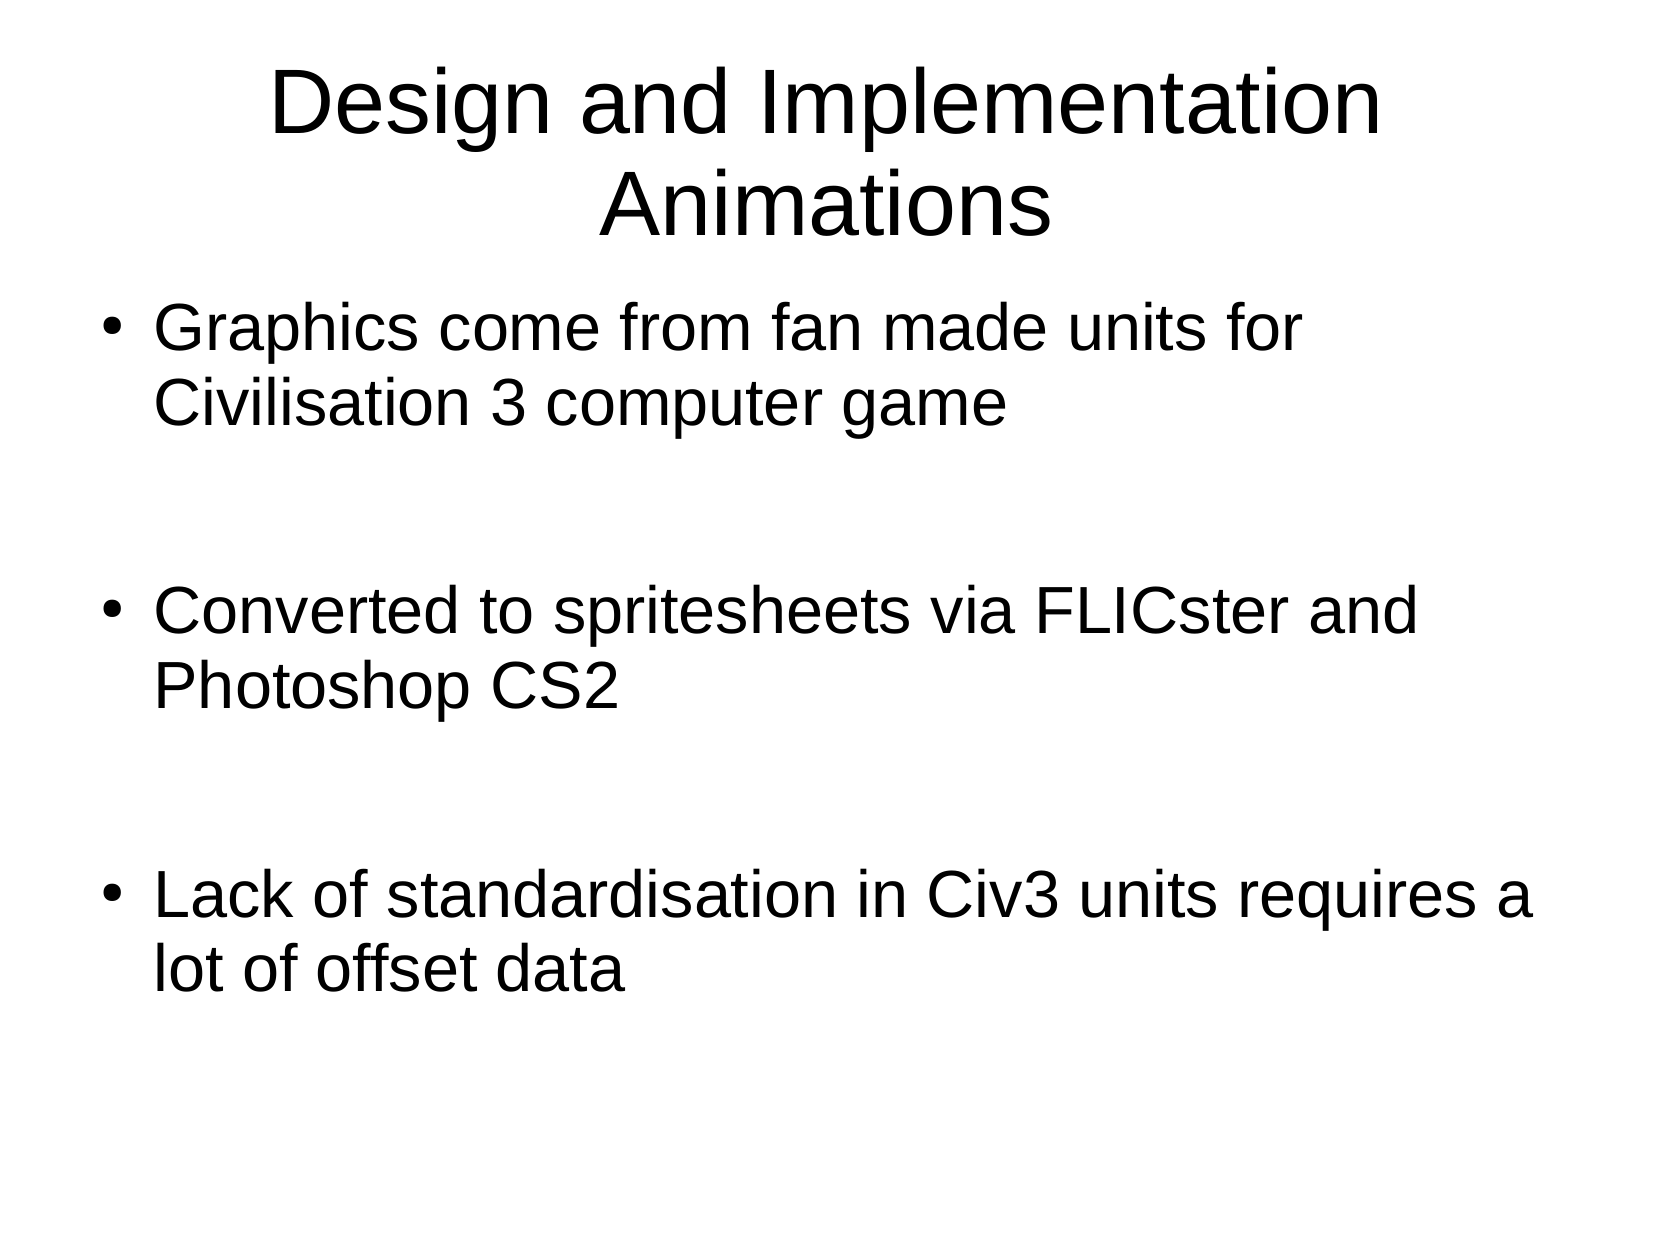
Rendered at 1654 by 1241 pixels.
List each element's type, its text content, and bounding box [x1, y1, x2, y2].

title Design and Implementation Animations [82, 49, 1571, 257]
list Graphics come from fan made units for Civilisation 3 computer game Converted to spritesheets via FLICster and Photoshop CS2 Lack of standardisation in Civ3 units requires a lot of offset data [82, 290, 1571, 1109]
